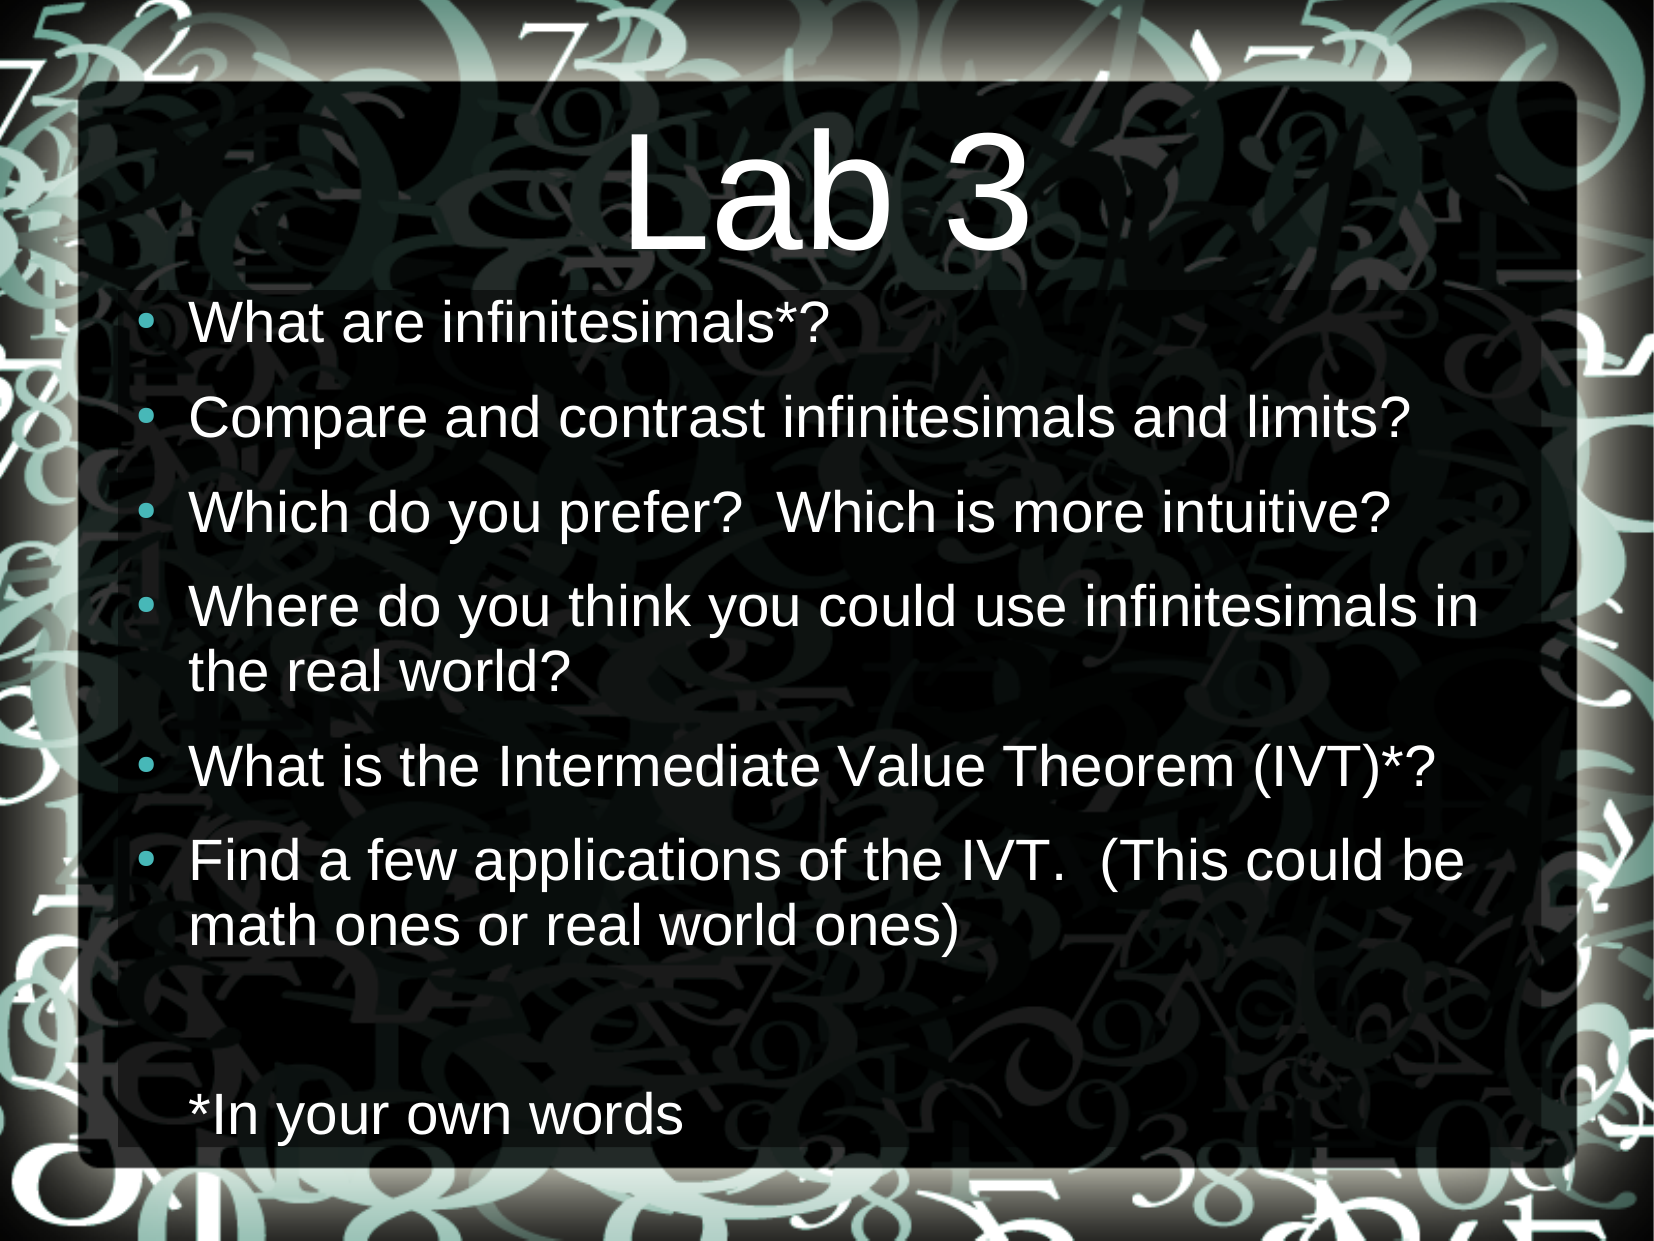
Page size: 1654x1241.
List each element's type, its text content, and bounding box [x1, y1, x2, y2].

picture [0, 0, 1654, 1241]
title Lab 3 [82, 88, 1571, 296]
list What are infinitesimals*? Compare and contrast infinitesimals and limits? Which do you prefer? Which is more intuitive? Where do you think you could use infinitesimals in the real world? What is the Intermediate Value Theorem (IVT)*? Find a few applications of the IVT. (This could be math ones or real world ones) *In your own words [118, 290, 1542, 1147]
